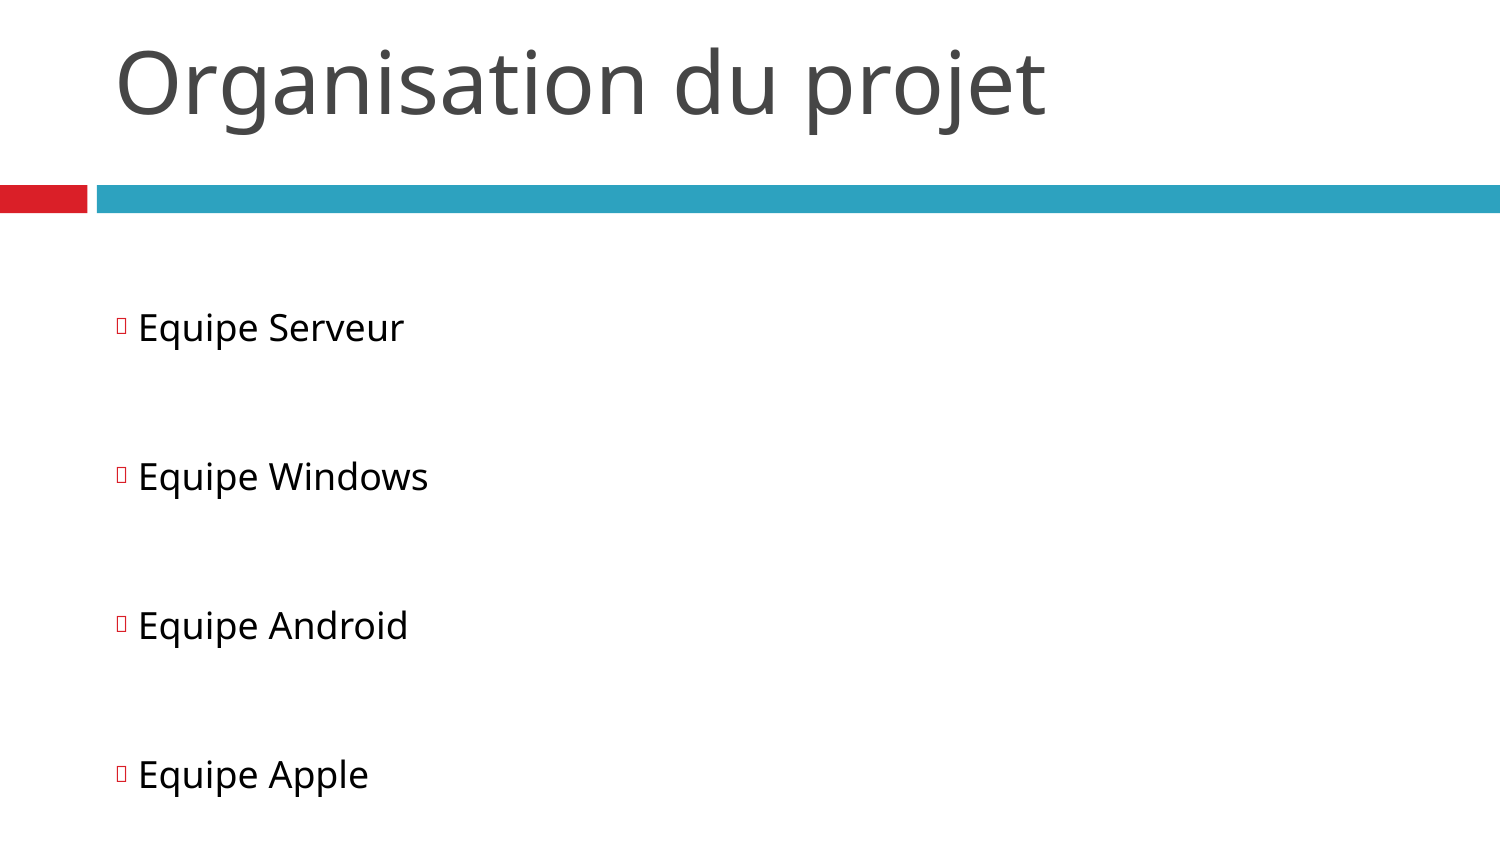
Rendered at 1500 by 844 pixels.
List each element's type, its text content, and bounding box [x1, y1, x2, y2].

title Organisation du projet [99, 19, 1438, 185]
list Equipe Serveur Equipe Windows Equipe Android Equipe Apple [99, 221, 738, 844]
